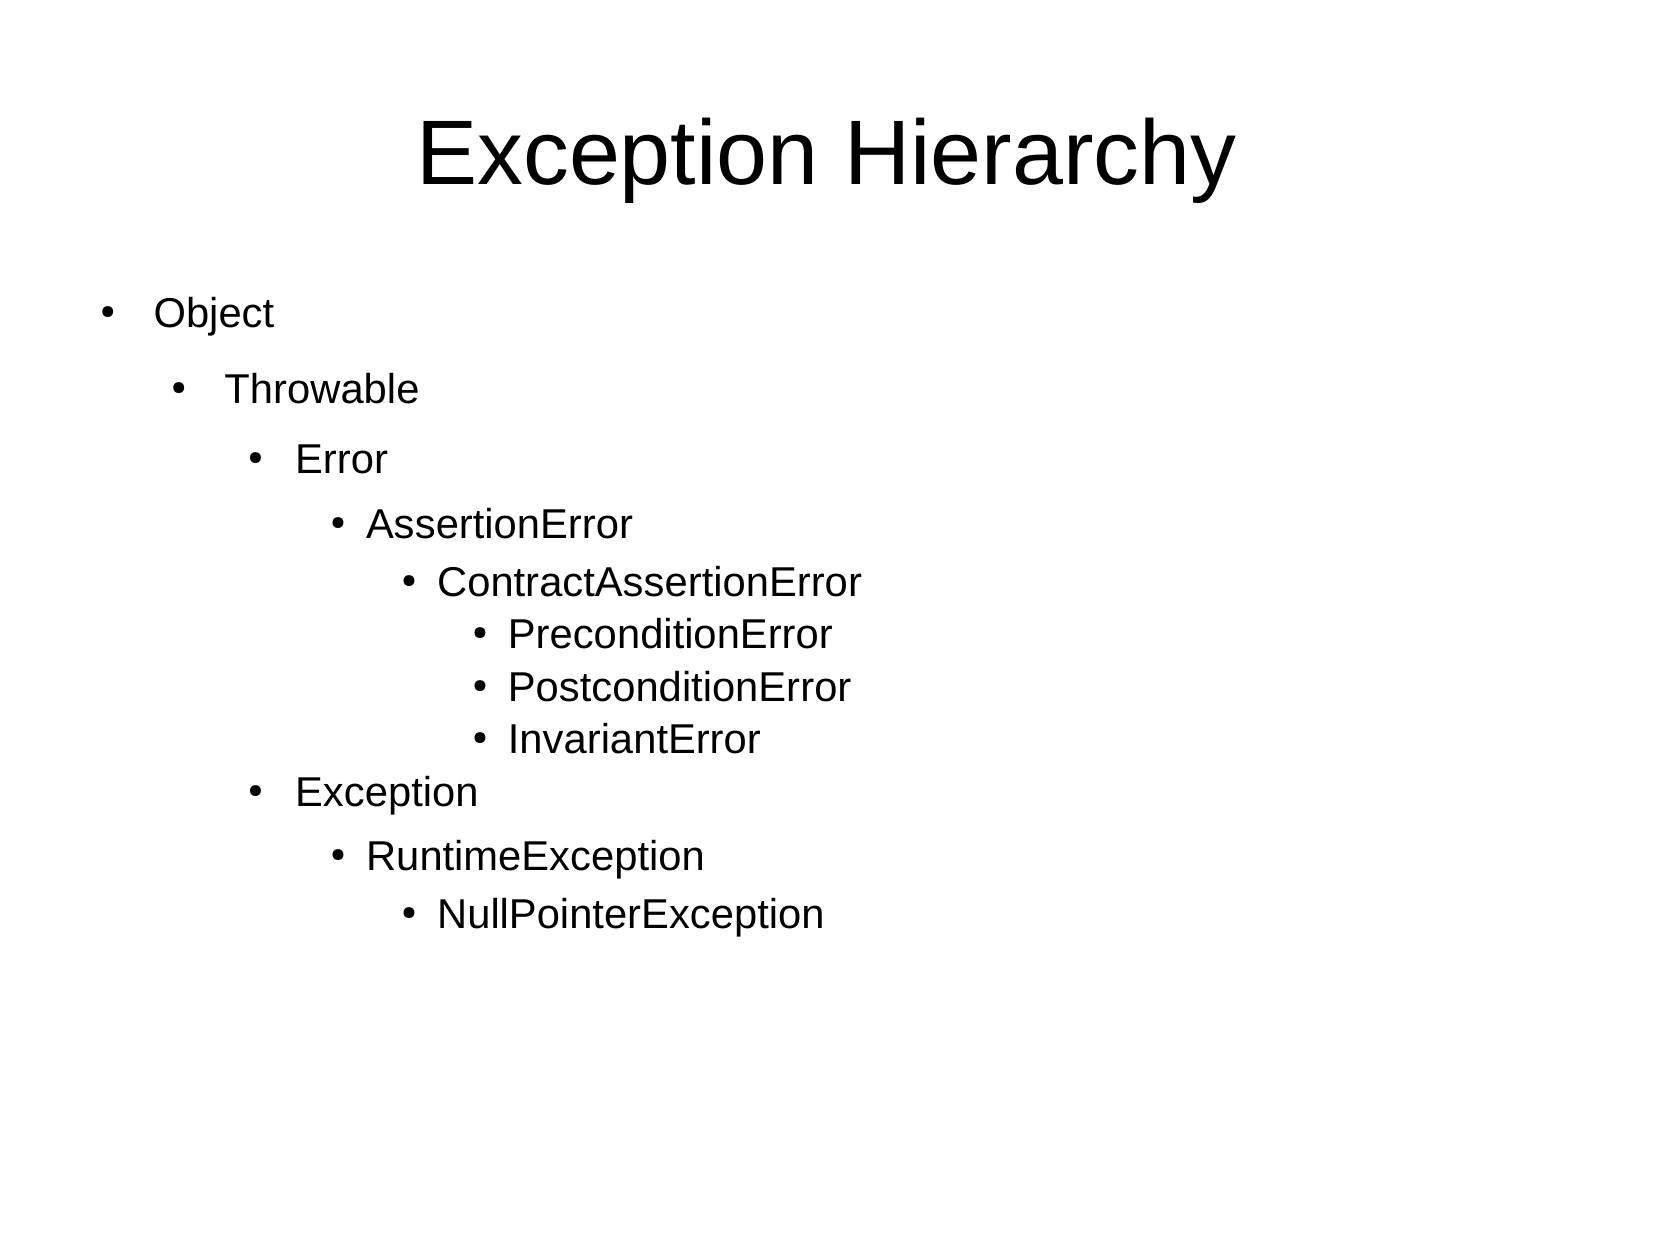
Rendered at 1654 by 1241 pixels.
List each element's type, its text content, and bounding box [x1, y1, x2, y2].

title Exception Hierarchy [82, 56, 1571, 250]
list Object Throwable Error AssertionError ContractAssertionError PreconditionError PostconditionError InvariantError Exception RuntimeException NullPointerException [82, 290, 1571, 1094]
